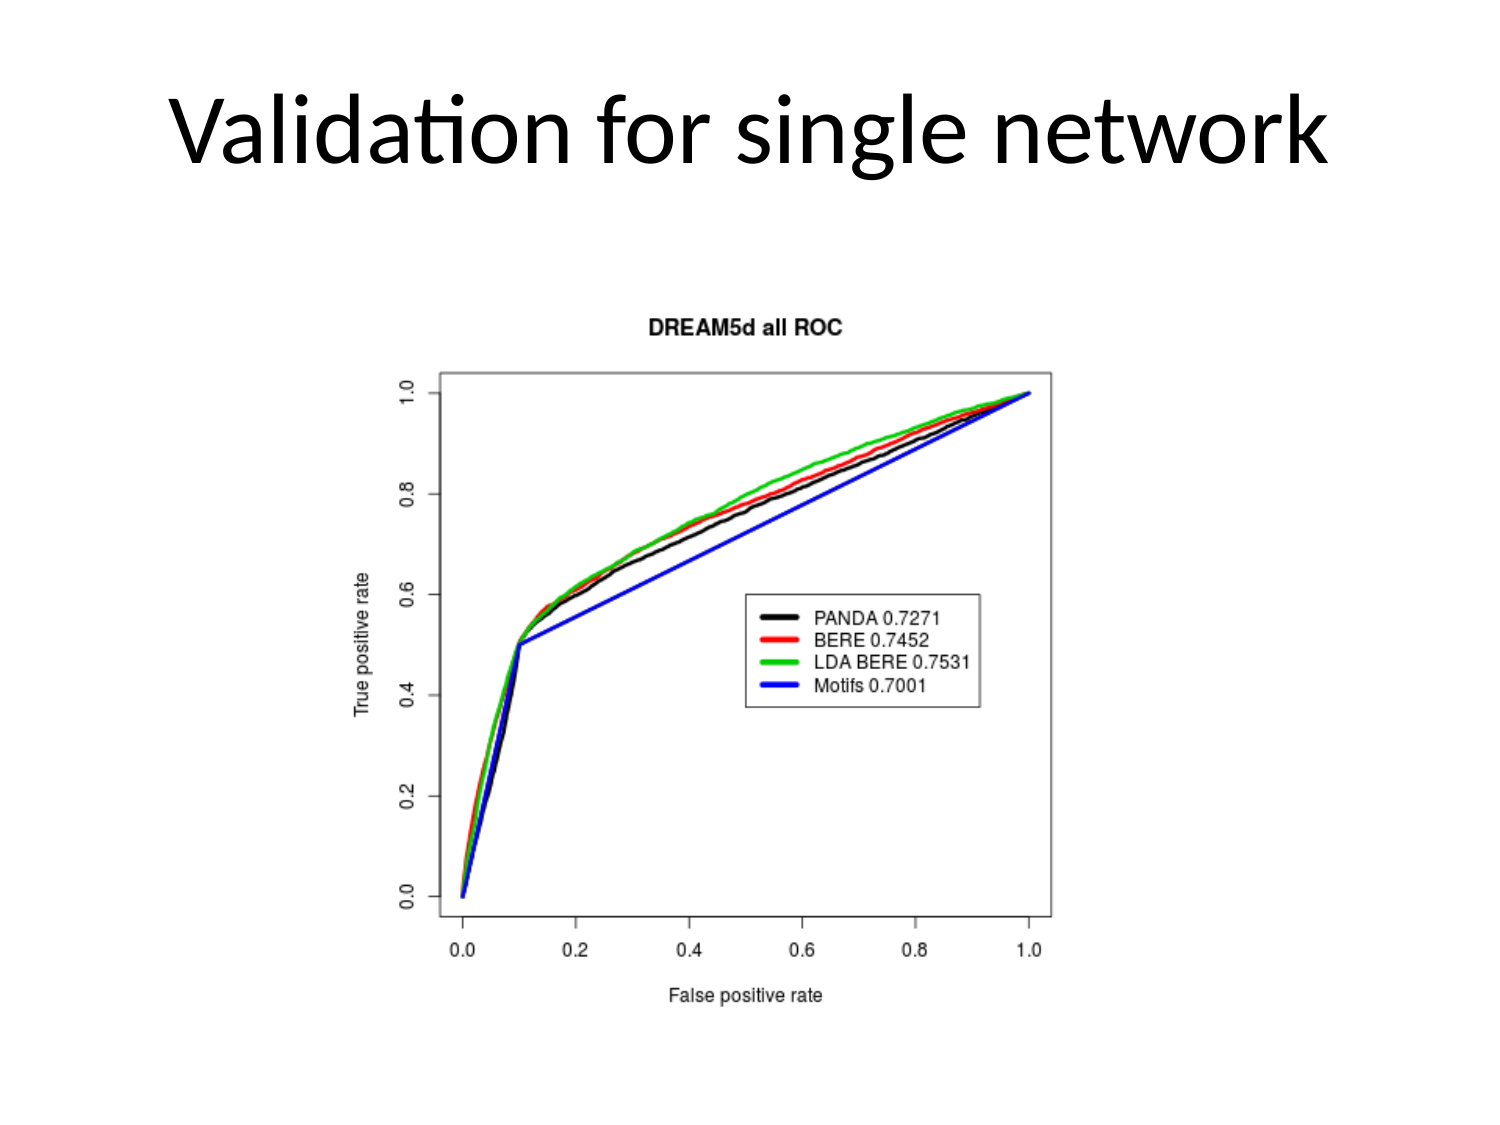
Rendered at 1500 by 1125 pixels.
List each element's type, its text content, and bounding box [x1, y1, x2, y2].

title Validation for single network [75, 22, 1425, 256]
picture [348, 281, 1113, 1032]
